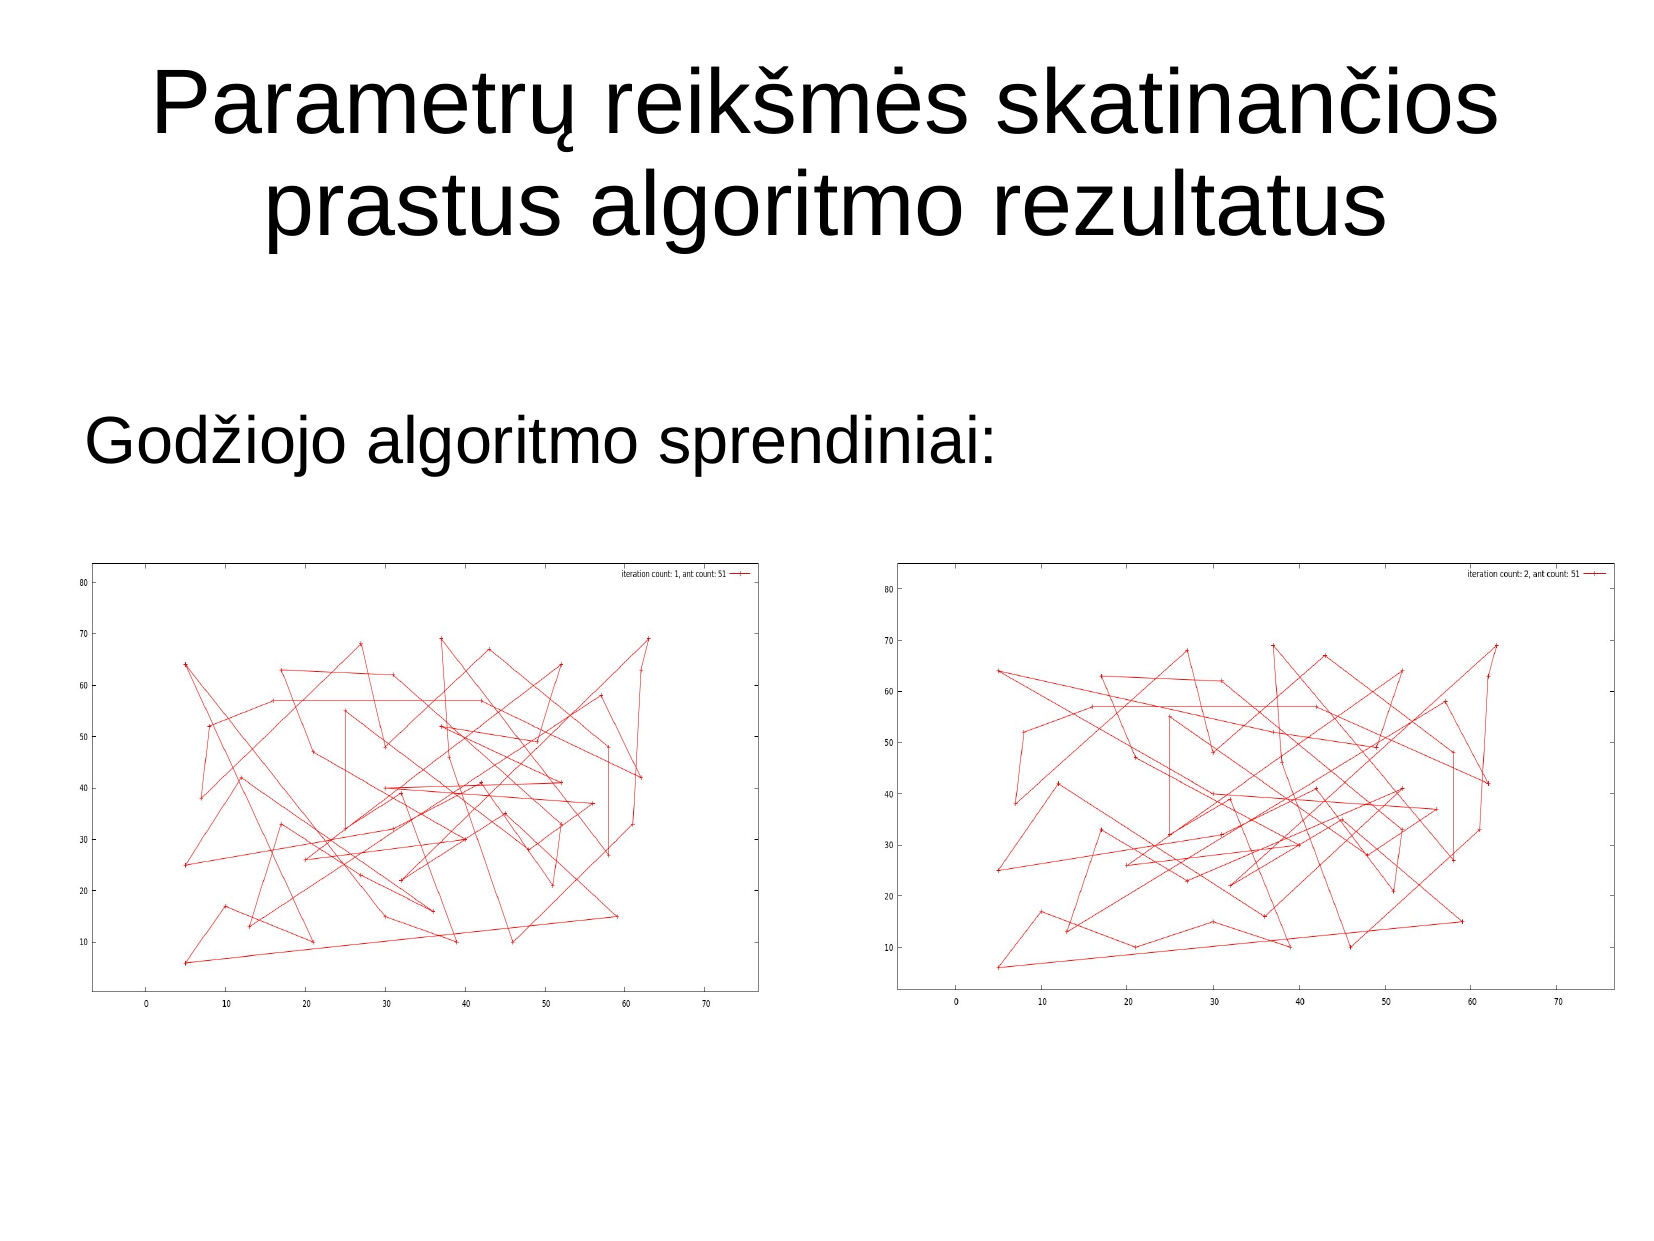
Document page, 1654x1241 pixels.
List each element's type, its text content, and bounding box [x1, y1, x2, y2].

picture [873, 552, 1627, 1012]
list Godžiojo algoritmo sprendiniai: [84, 402, 1574, 1123]
title Parametrų reikšmės skatinančios prastus algoritmo rezultatus [82, 49, 1571, 257]
picture [69, 552, 770, 1014]
